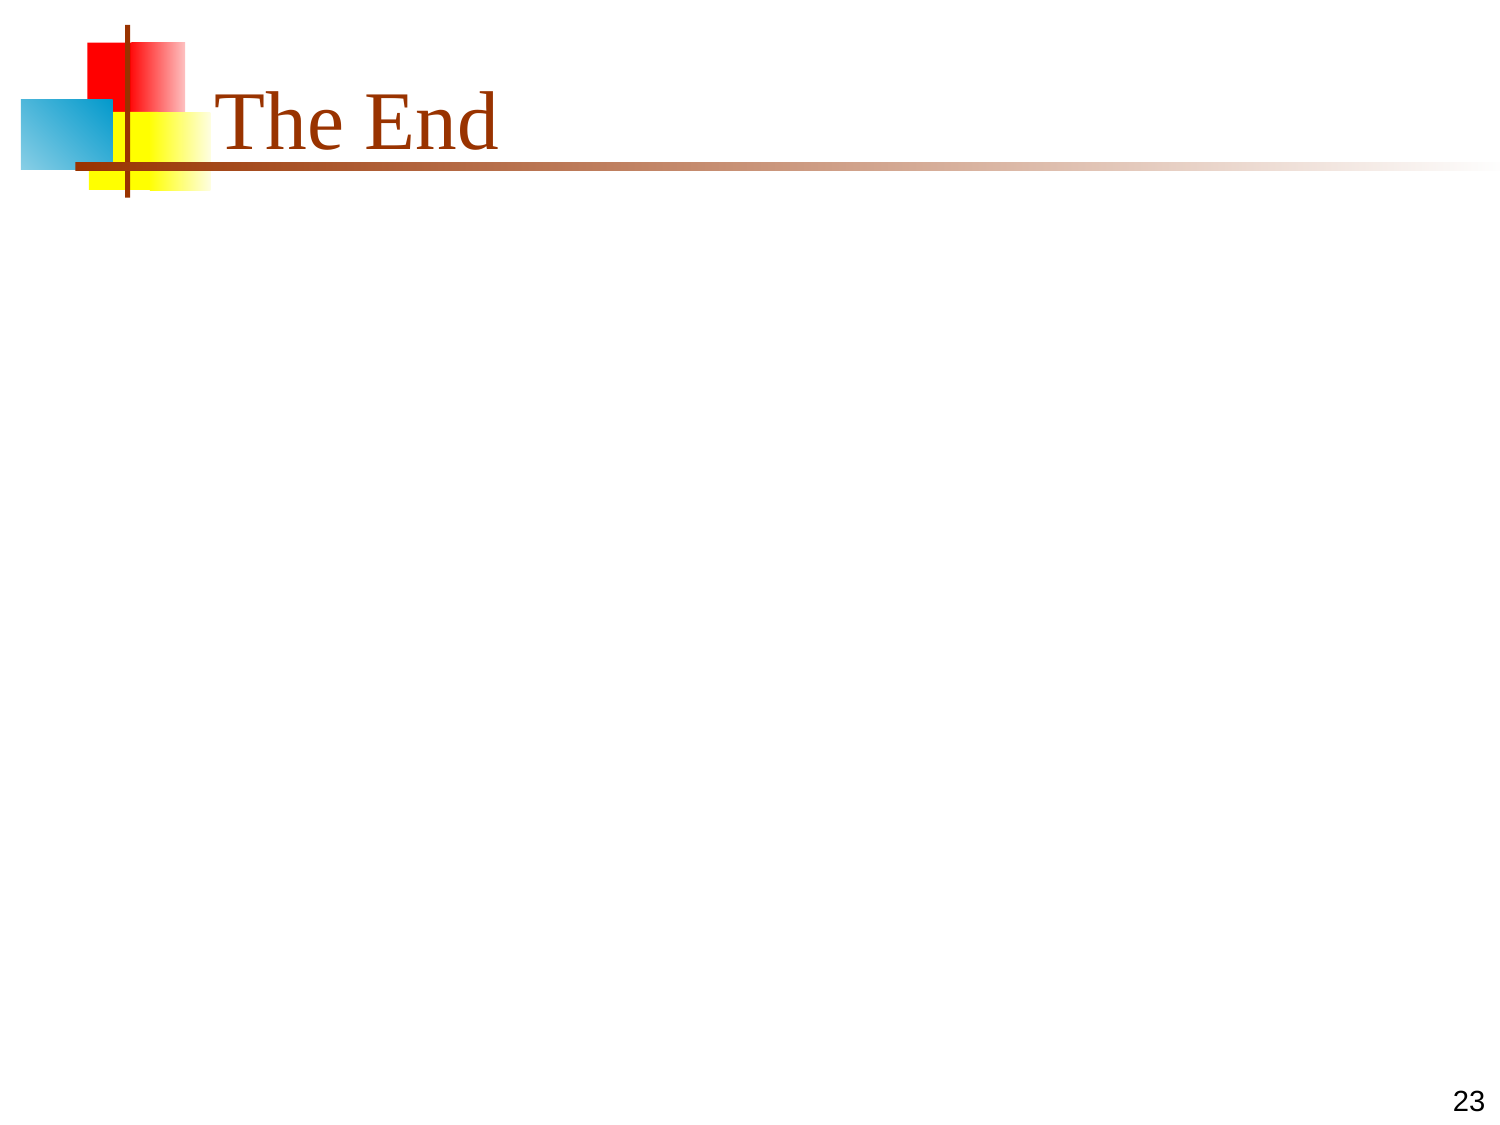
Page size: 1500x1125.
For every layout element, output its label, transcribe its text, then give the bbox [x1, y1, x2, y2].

title The End [199, 37, 1479, 175]
